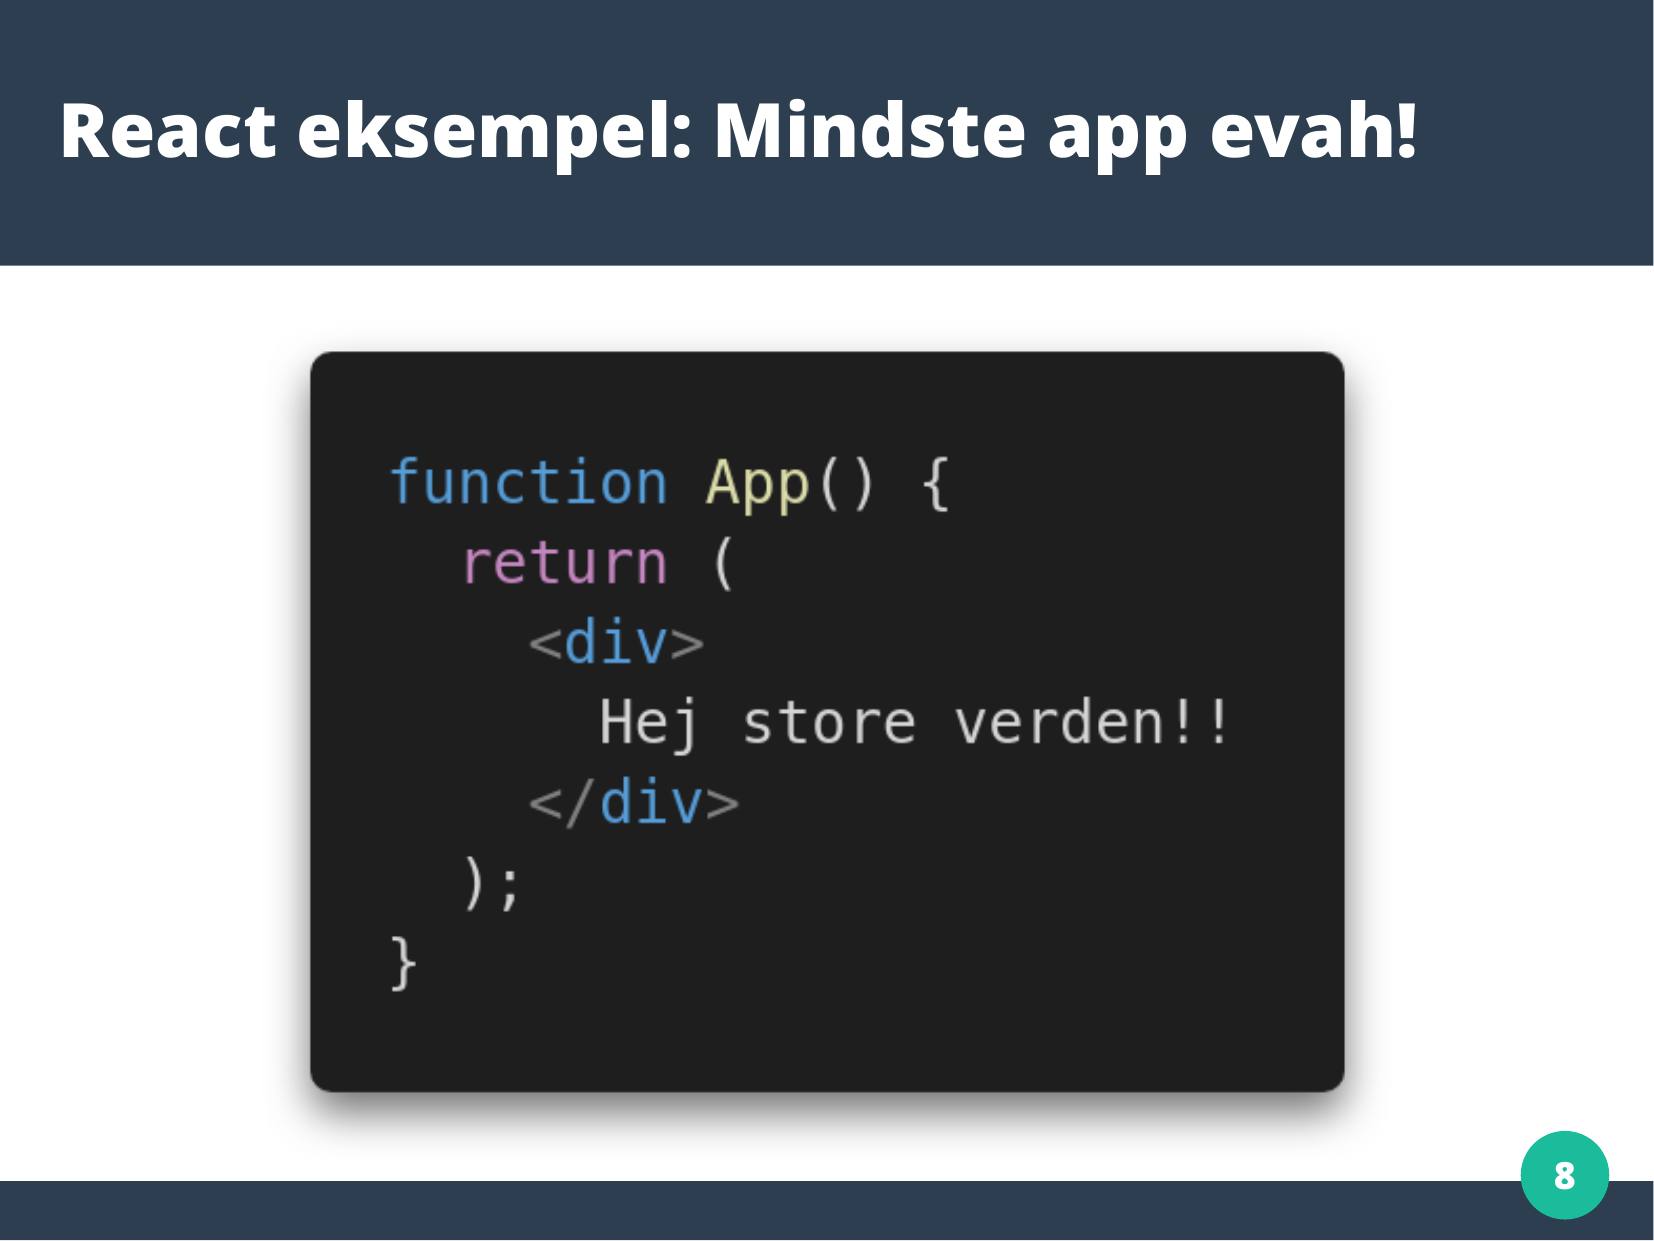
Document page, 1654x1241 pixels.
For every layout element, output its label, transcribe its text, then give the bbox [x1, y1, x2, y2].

title React eksempel: Mindste app evah! [59, 49, 1595, 207]
picture [253, 283, 1436, 1216]
